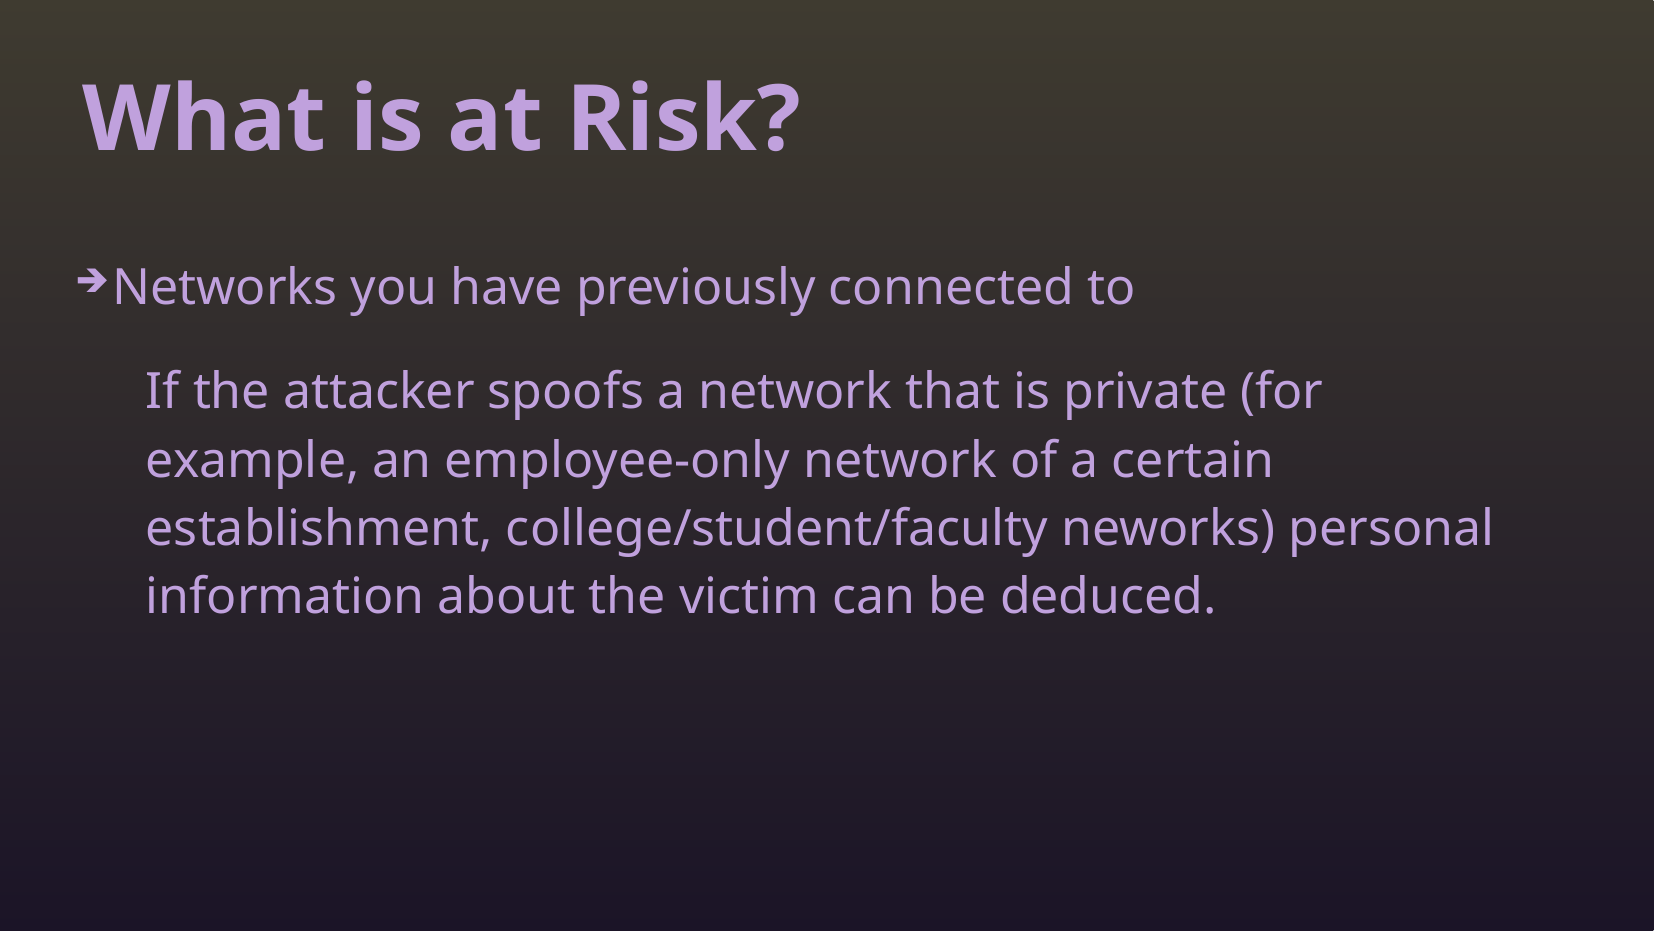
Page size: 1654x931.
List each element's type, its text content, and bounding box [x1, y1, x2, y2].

subtitle Networks you have previously connected to If the attacker spoofs a network that is private (for example, an employee-only network of a certain establishment, college/student/faculty neworks) personal information about the victim can be deduced. [75, 250, 1526, 791]
title What is at Risk? [82, 37, 1571, 193]
